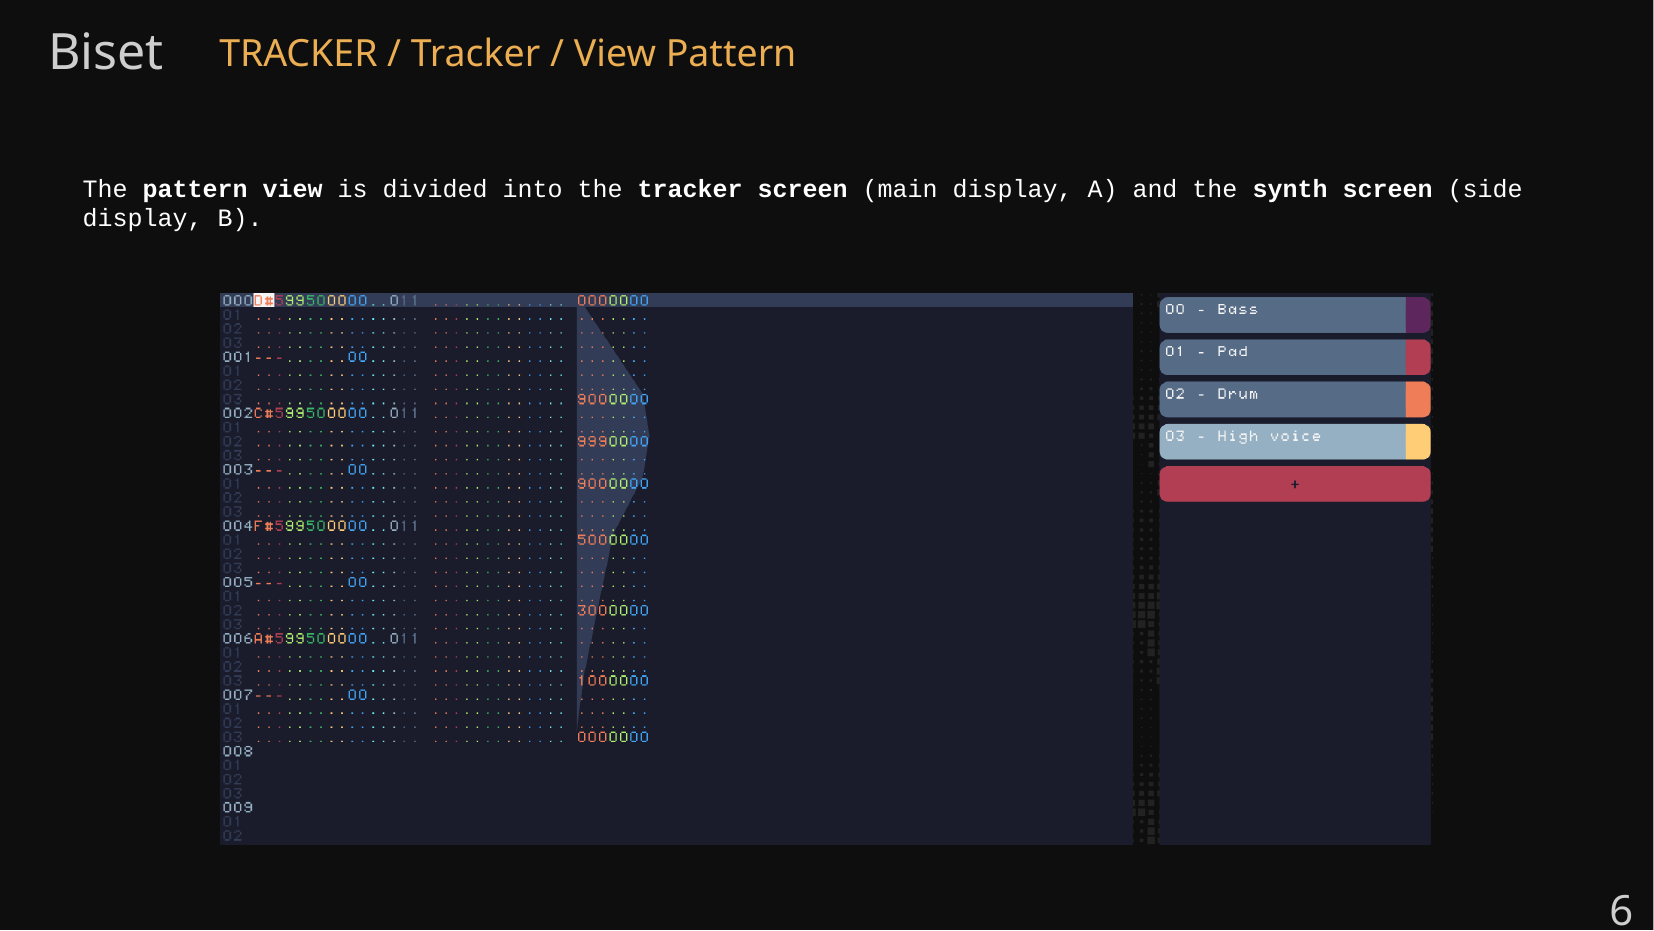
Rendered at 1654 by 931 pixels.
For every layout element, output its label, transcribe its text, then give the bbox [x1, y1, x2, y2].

text_box 6 [1594, 873, 1654, 931]
text_box TRACKER / Tracker / View Pattern [204, 19, 864, 80]
list The pattern view is divided into the tracker screen (main display, A) and the synth screen (side display, B). [82, 177, 1571, 331]
picture [220, 293, 1433, 845]
title Biset [5, 23, 207, 77]
